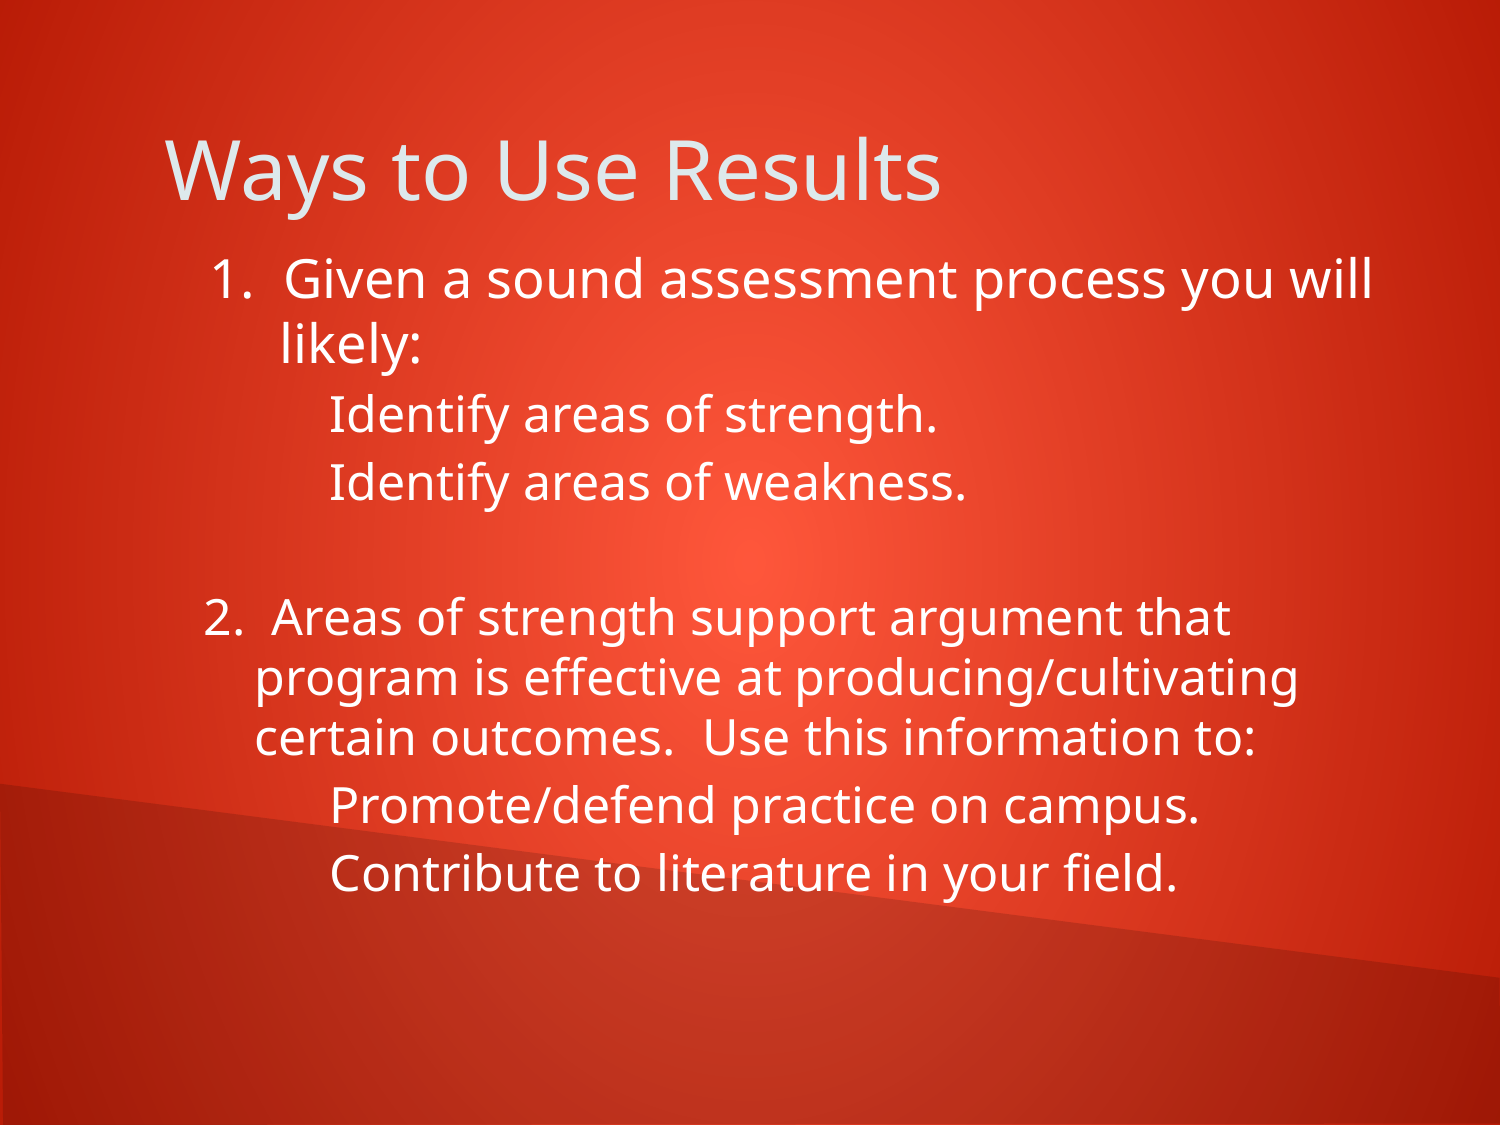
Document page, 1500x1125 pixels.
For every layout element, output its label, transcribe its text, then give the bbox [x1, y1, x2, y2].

list 1. Given a sound assessment process you will likely: Identify areas of strength. Identify areas of weakness. 2. Areas of strength support argument that program is effective at producing/cultivating certain outcomes. Use this information to: Promote/defend practice on campus. Contribute to literature in your field. [150, 237, 1425, 988]
title Ways to Use Results [150, 45, 1425, 233]
